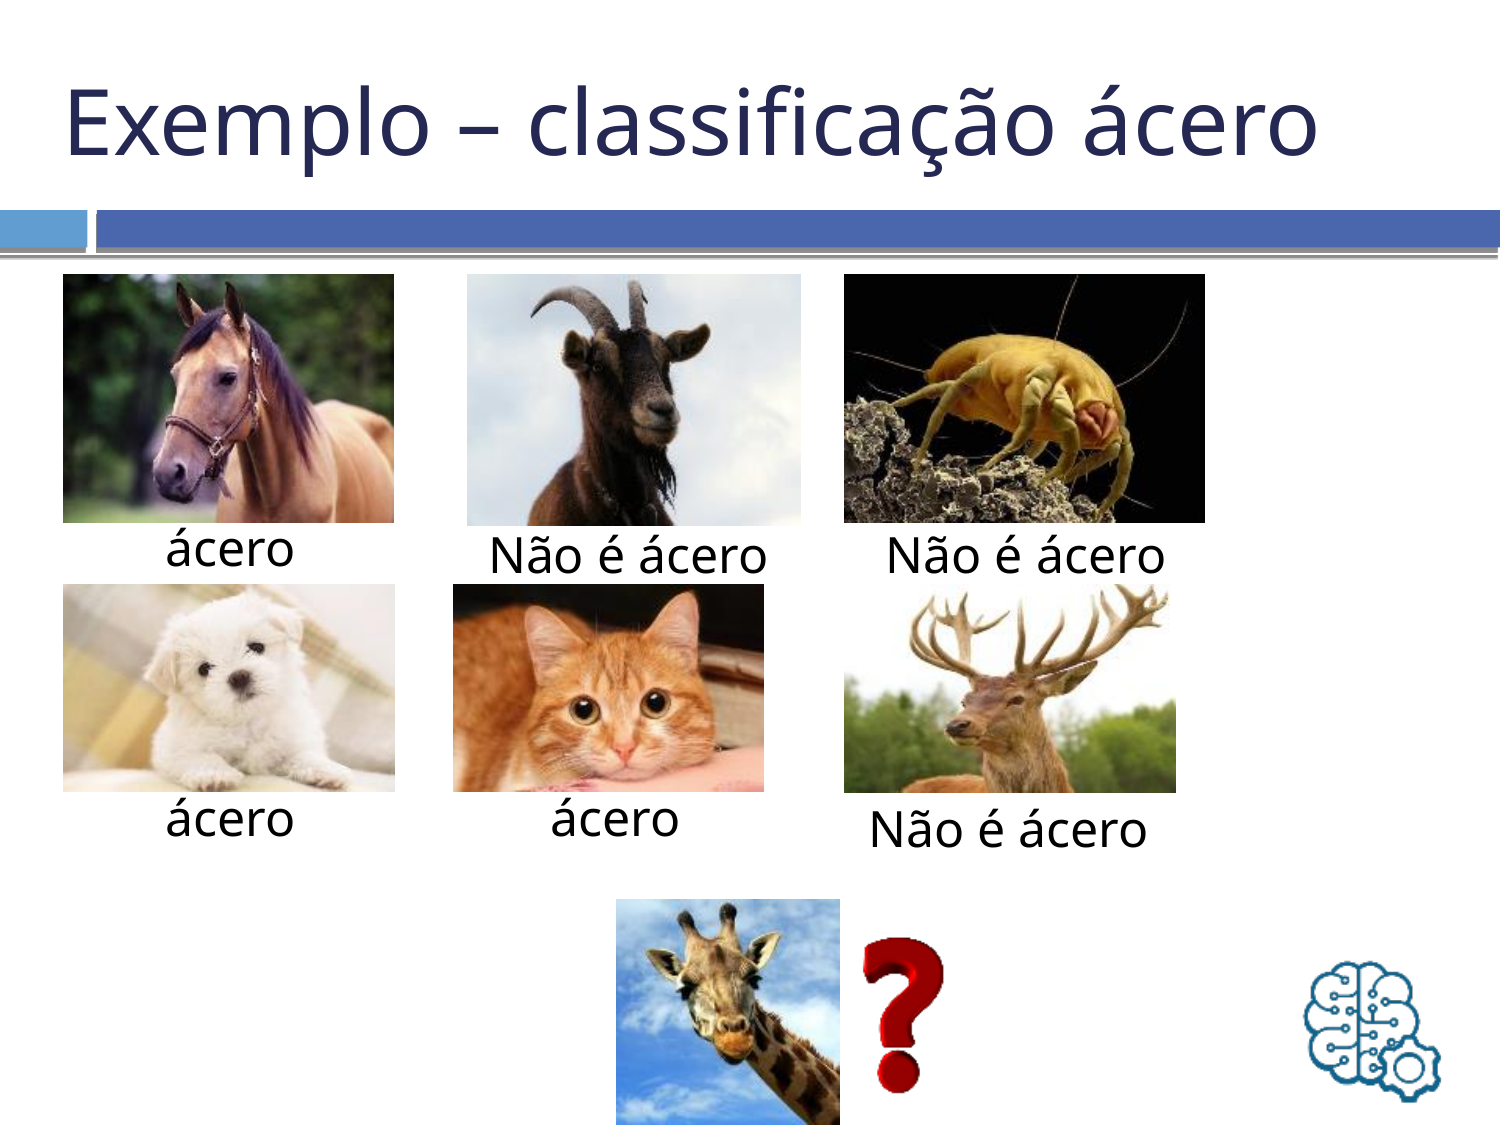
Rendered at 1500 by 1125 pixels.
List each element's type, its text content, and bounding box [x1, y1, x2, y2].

picture [63, 584, 395, 792]
picture [453, 592, 764, 792]
picture [616, 899, 1000, 1125]
picture [1297, 955, 1449, 1106]
text_box ácero [127, 509, 334, 584]
text_box ácero [513, 779, 719, 854]
text_box Não é ácero [835, 516, 1217, 592]
title Exemplo – classificação ácero [47, 37, 1447, 200]
text_box ácero [127, 779, 334, 854]
picture [844, 592, 1176, 790]
text_box Não é ácero [442, 516, 815, 592]
picture [63, 274, 394, 523]
picture [467, 274, 801, 516]
text_box Não é ácero [800, 790, 1217, 866]
picture [844, 274, 1205, 516]
